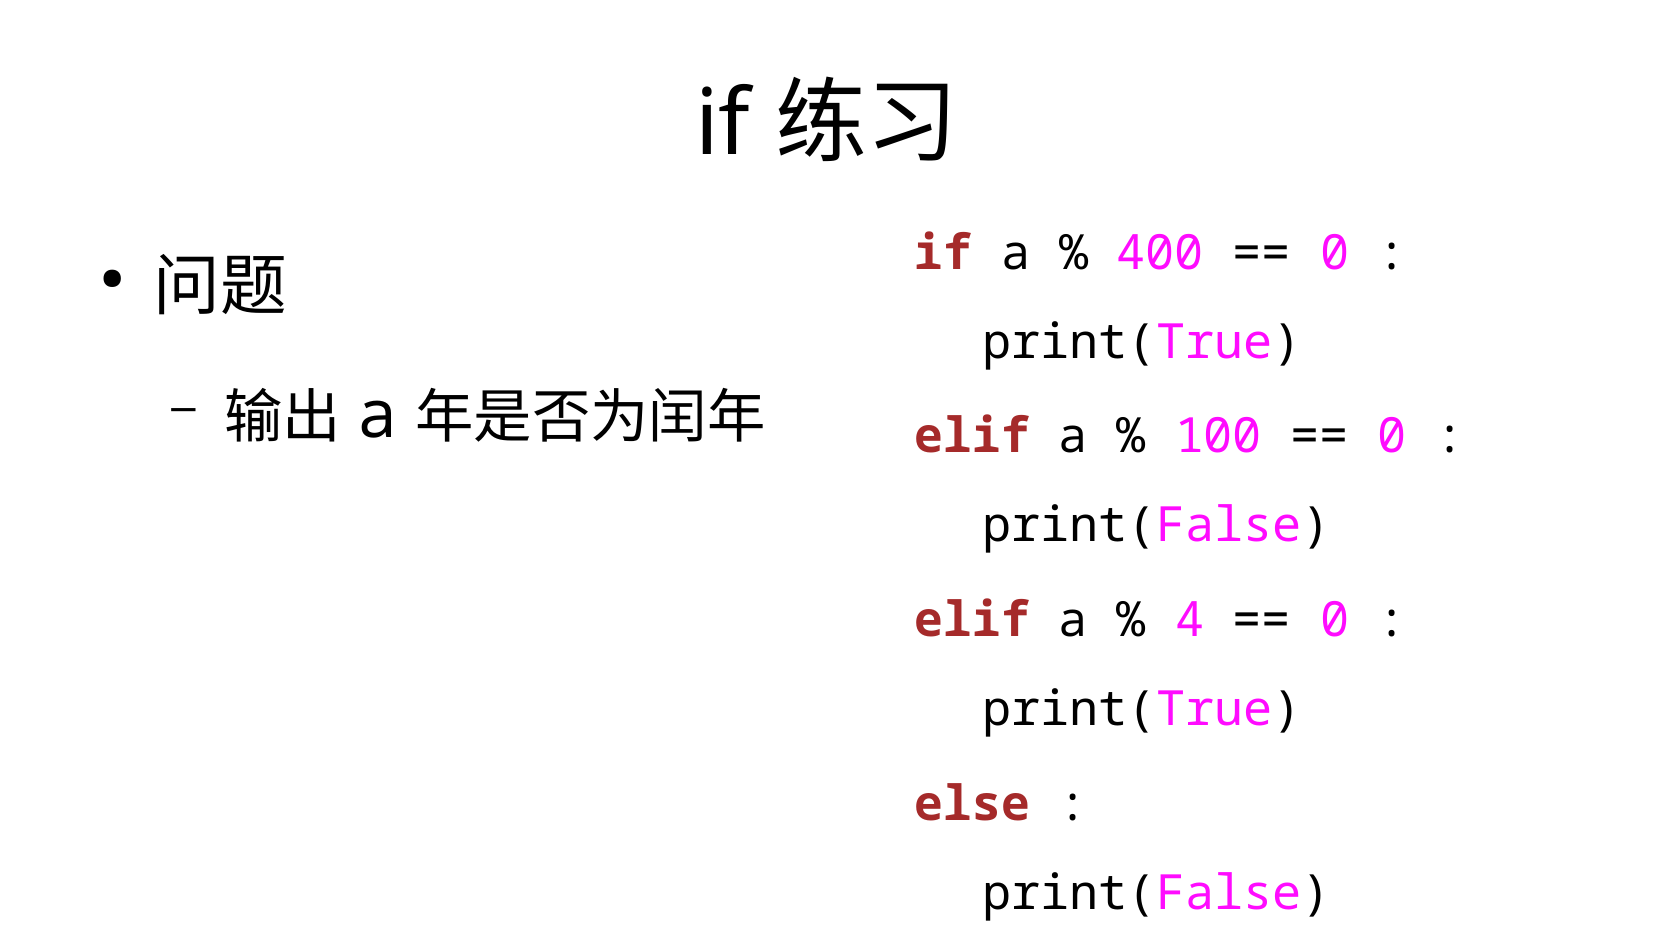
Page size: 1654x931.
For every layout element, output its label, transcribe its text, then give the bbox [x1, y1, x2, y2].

list 问题 输出a年是否为闰年 [82, 217, 809, 758]
list if a % 400 == 0 : print(True) elif a % 100 == 0 : print(False) elif a % 4 == 0 : print(True) else : print(False) [845, 217, 1572, 931]
title if练习 [82, 37, 1571, 193]
